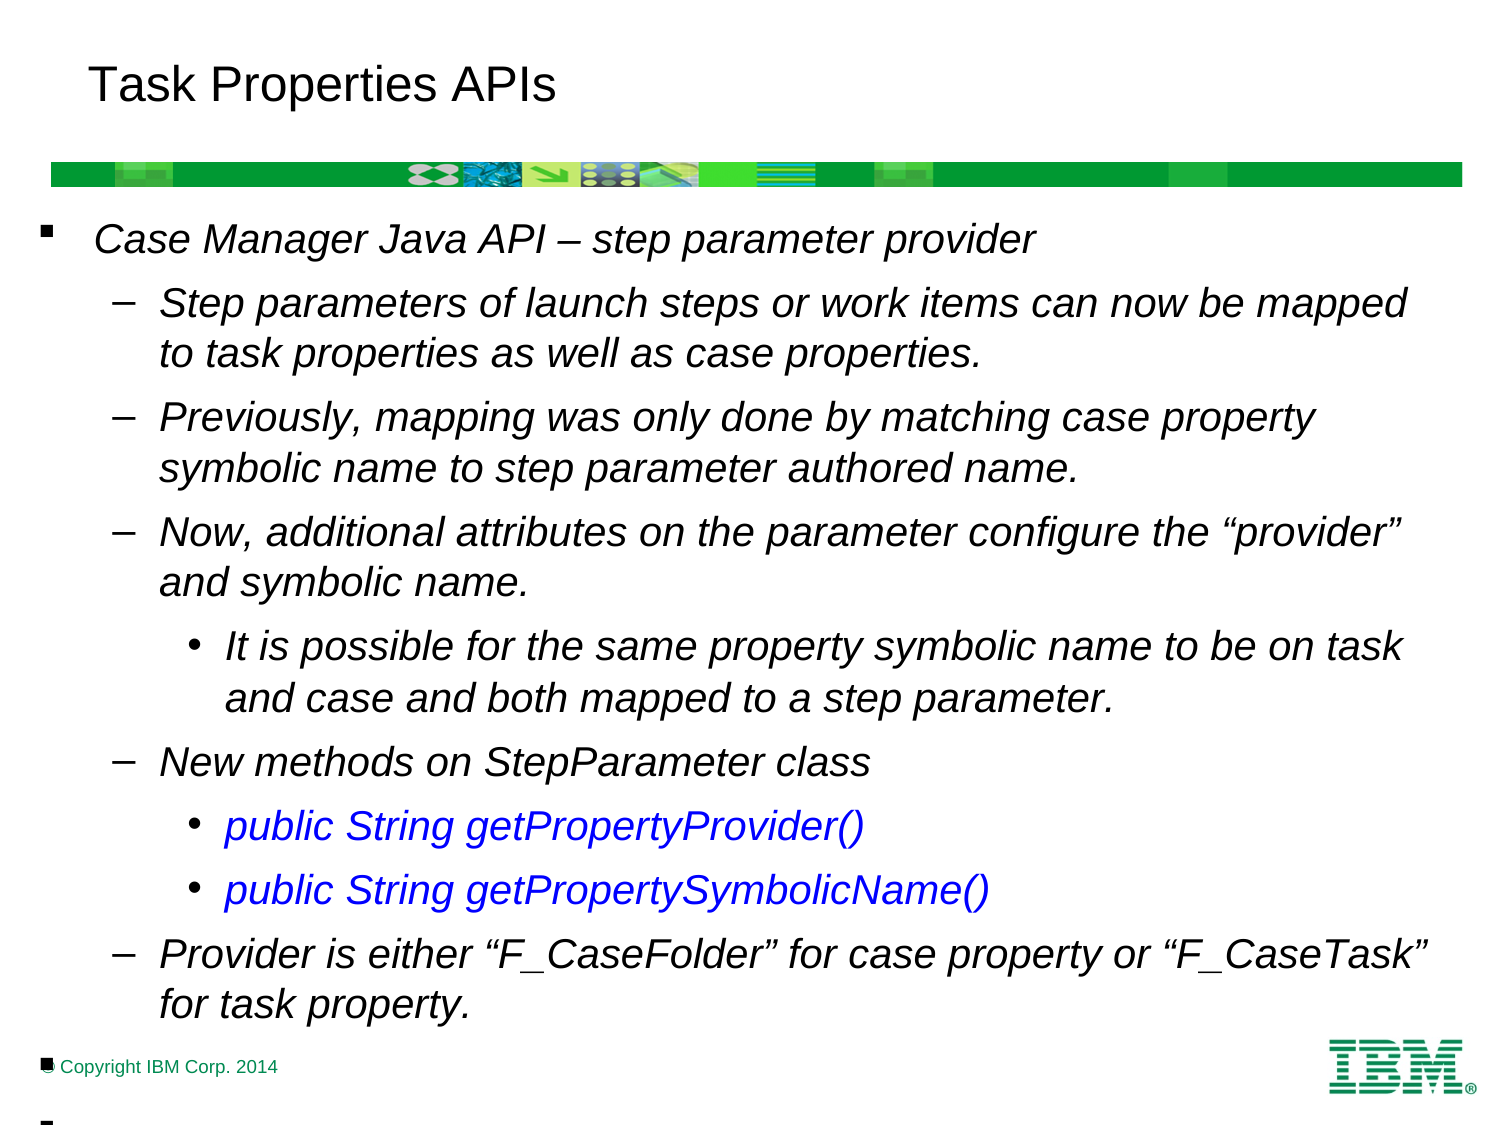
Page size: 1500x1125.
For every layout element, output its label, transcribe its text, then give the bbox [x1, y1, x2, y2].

list Case Manager Java API – step parameter provider Step parameters of launch steps or work items can now be mapped to task properties as well as case properties. Previously, mapping was only done by matching case property symbolic name to step parameter authored name. Now, additional attributes on the parameter configure the “provider” and symbolic name. It is possible for the same property symbolic name to be on task and case and both mapped to a step parameter. New methods on StepParameter class public String getPropertyProvider() public String getPropertySymbolicName() Provider is either “F_CaseFolder” for case property or “F_CaseTask” for task property. [22, 201, 1460, 1125]
title Task Properties APIs [72, 42, 1258, 119]
picture [1460, 1037, 1479, 1096]
picture [50, 161, 1463, 189]
